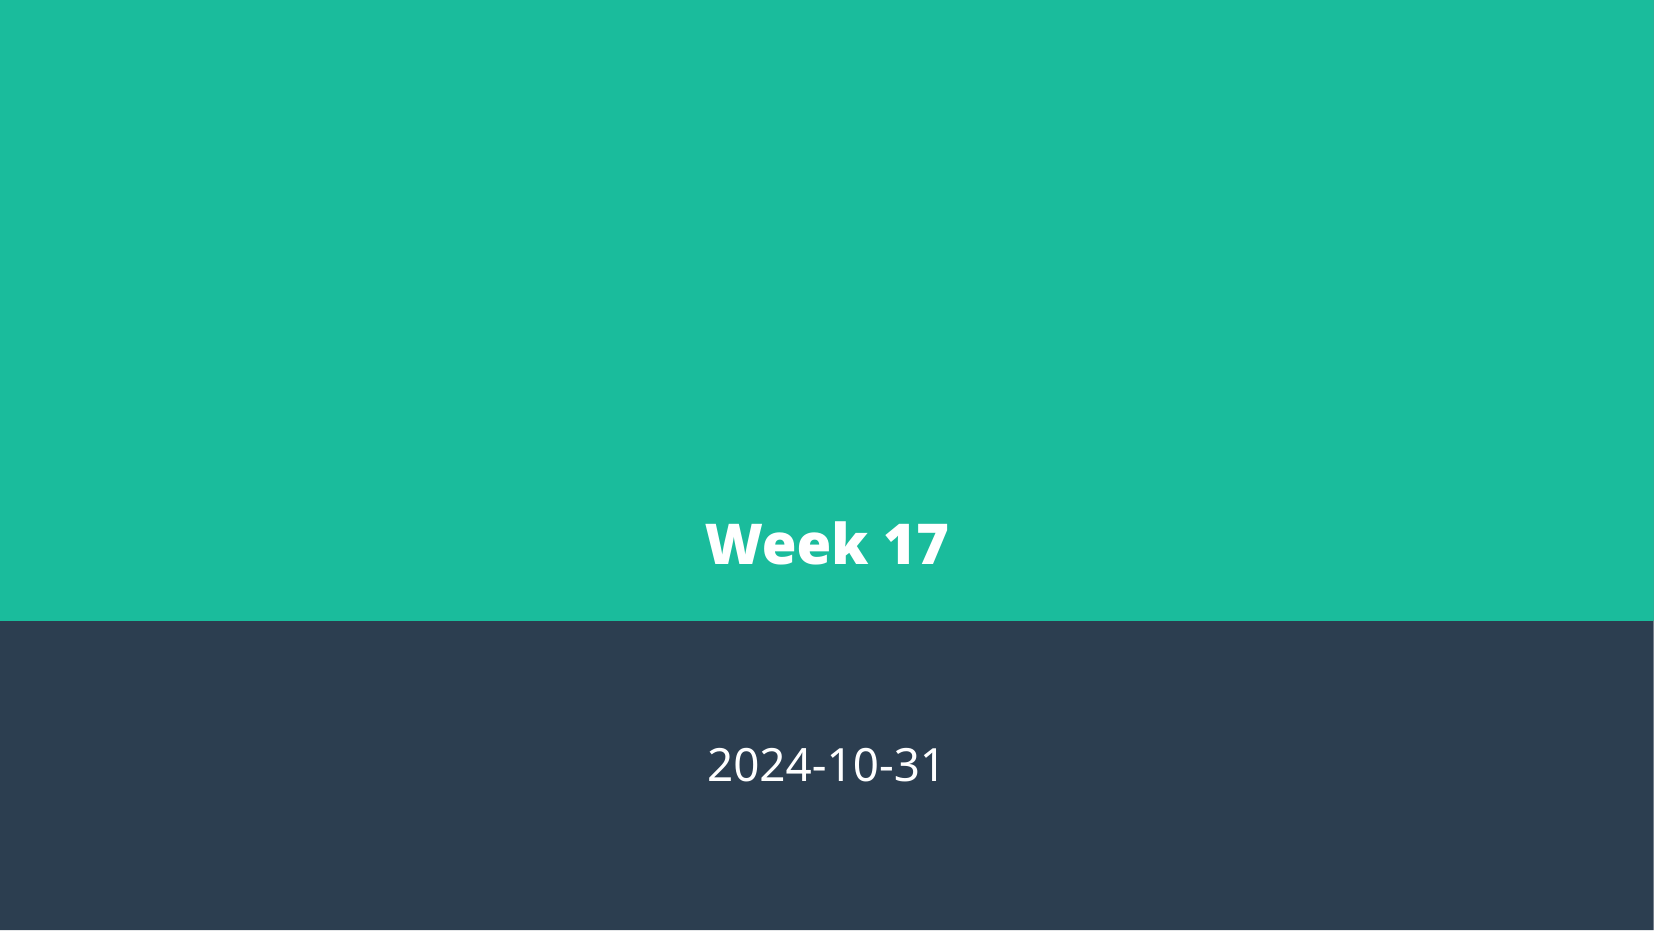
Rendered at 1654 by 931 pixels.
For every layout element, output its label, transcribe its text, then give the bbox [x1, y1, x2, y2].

title Week 17 [59, 465, 1595, 583]
subtitle 2024-10-31 [59, 642, 1595, 886]
